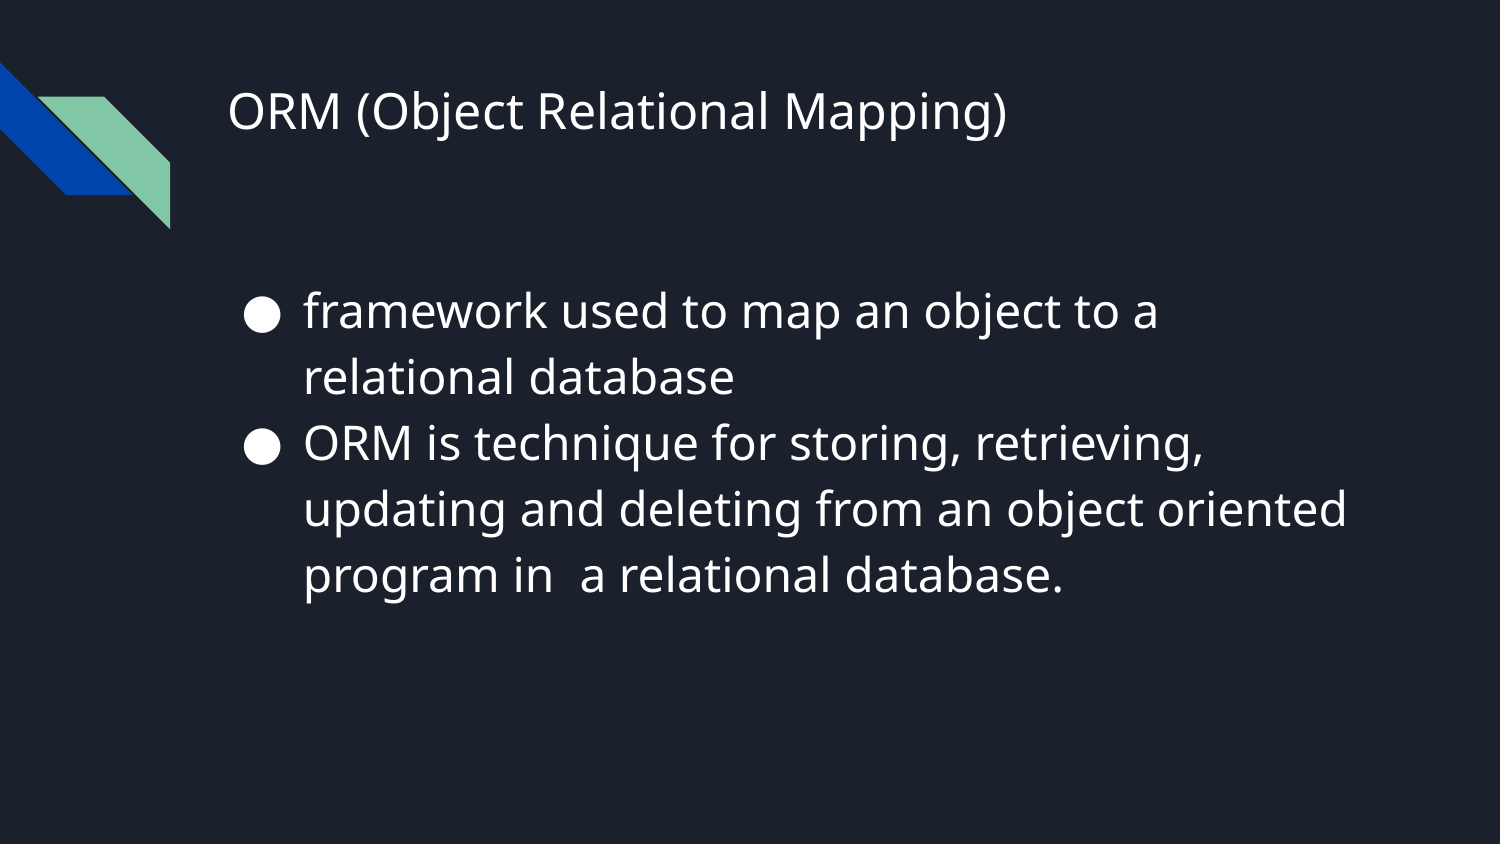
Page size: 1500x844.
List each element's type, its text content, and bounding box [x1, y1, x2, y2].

title ORM (Object Relational Mapping) [212, 64, 1368, 215]
list framework used to map an object to a relational database ORM is technique for storing, retrieving, updating and deleting from an object oriented program in a relational database. [212, 257, 1368, 735]
